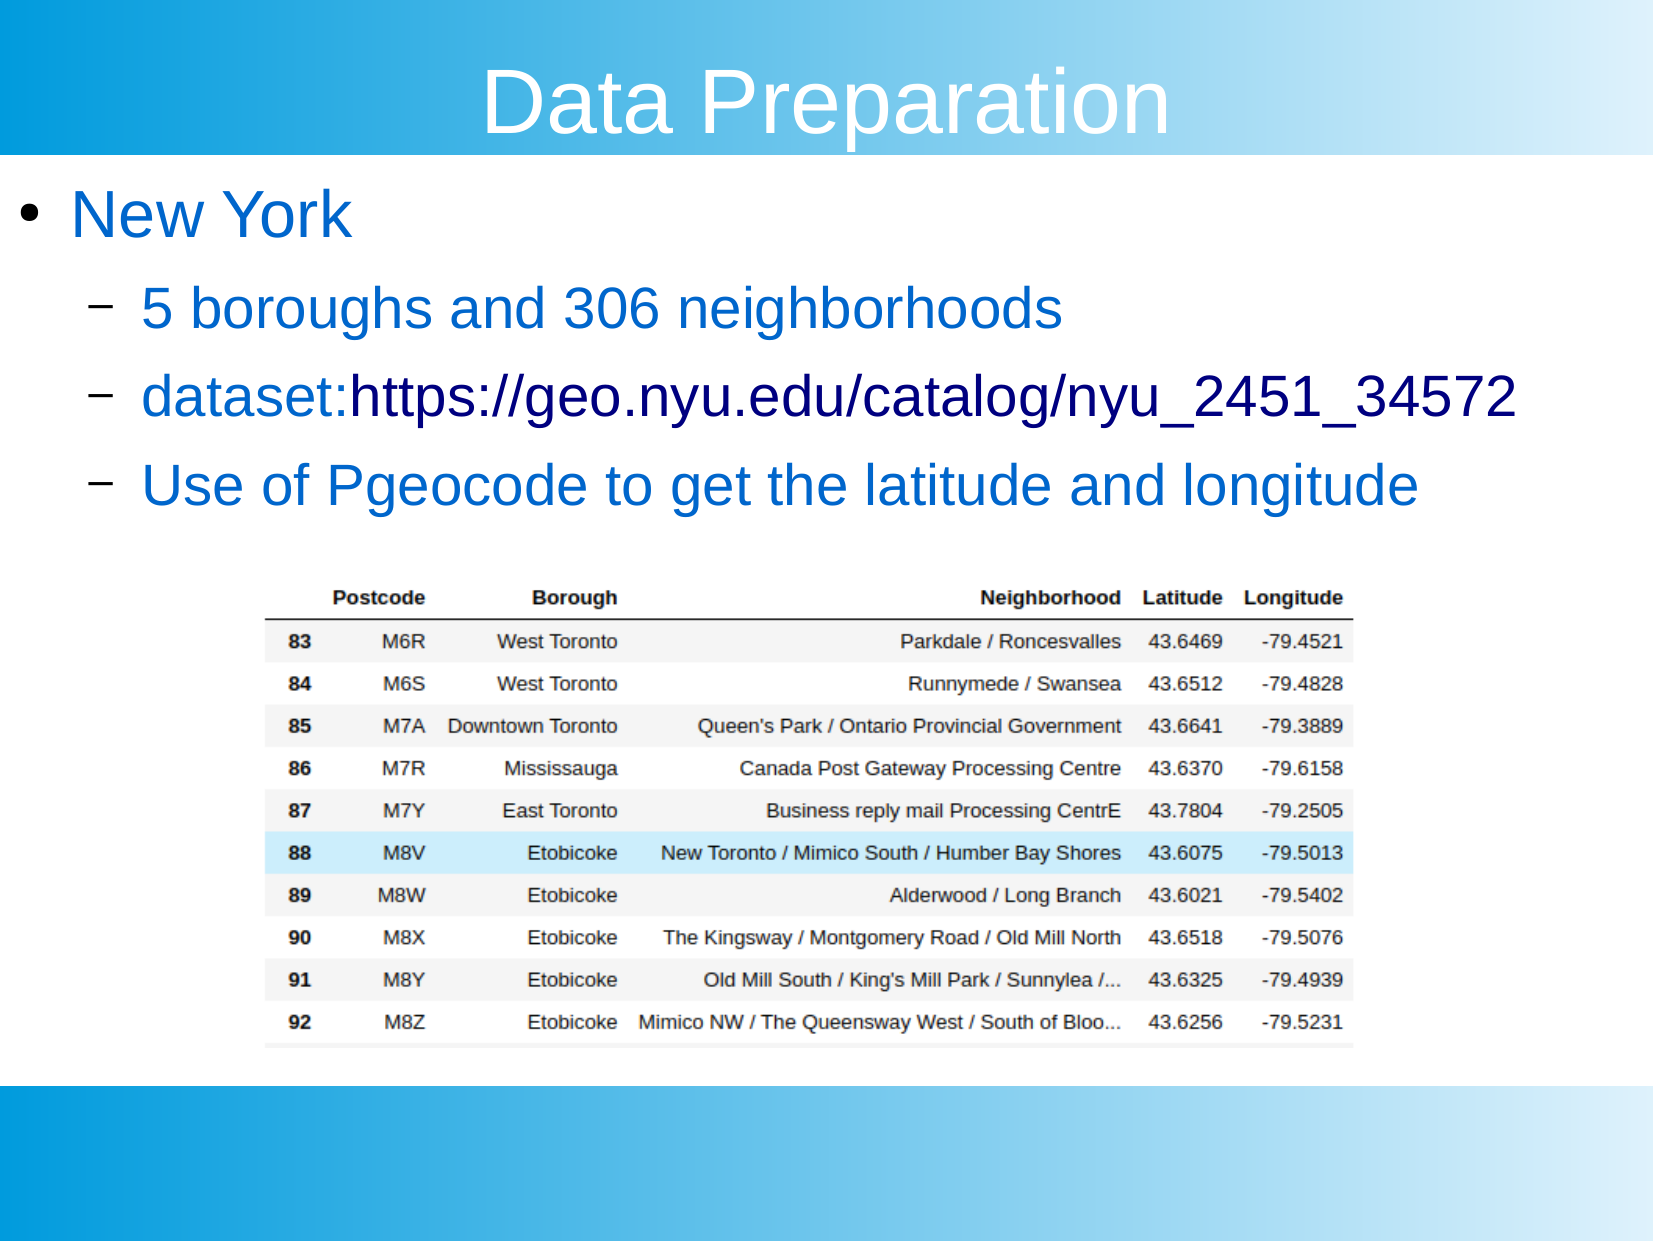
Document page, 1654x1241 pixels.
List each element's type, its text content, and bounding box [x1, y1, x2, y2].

picture [259, 578, 1377, 1048]
list New York 5 boroughs and 306 neighborhoods dataset:https://geo.nyu.edu/catalog/nyu_2451_34572 Use of Pgeocode to get the latitude and longitude [0, 177, 1607, 897]
title Data Preparation [82, 49, 1571, 155]
